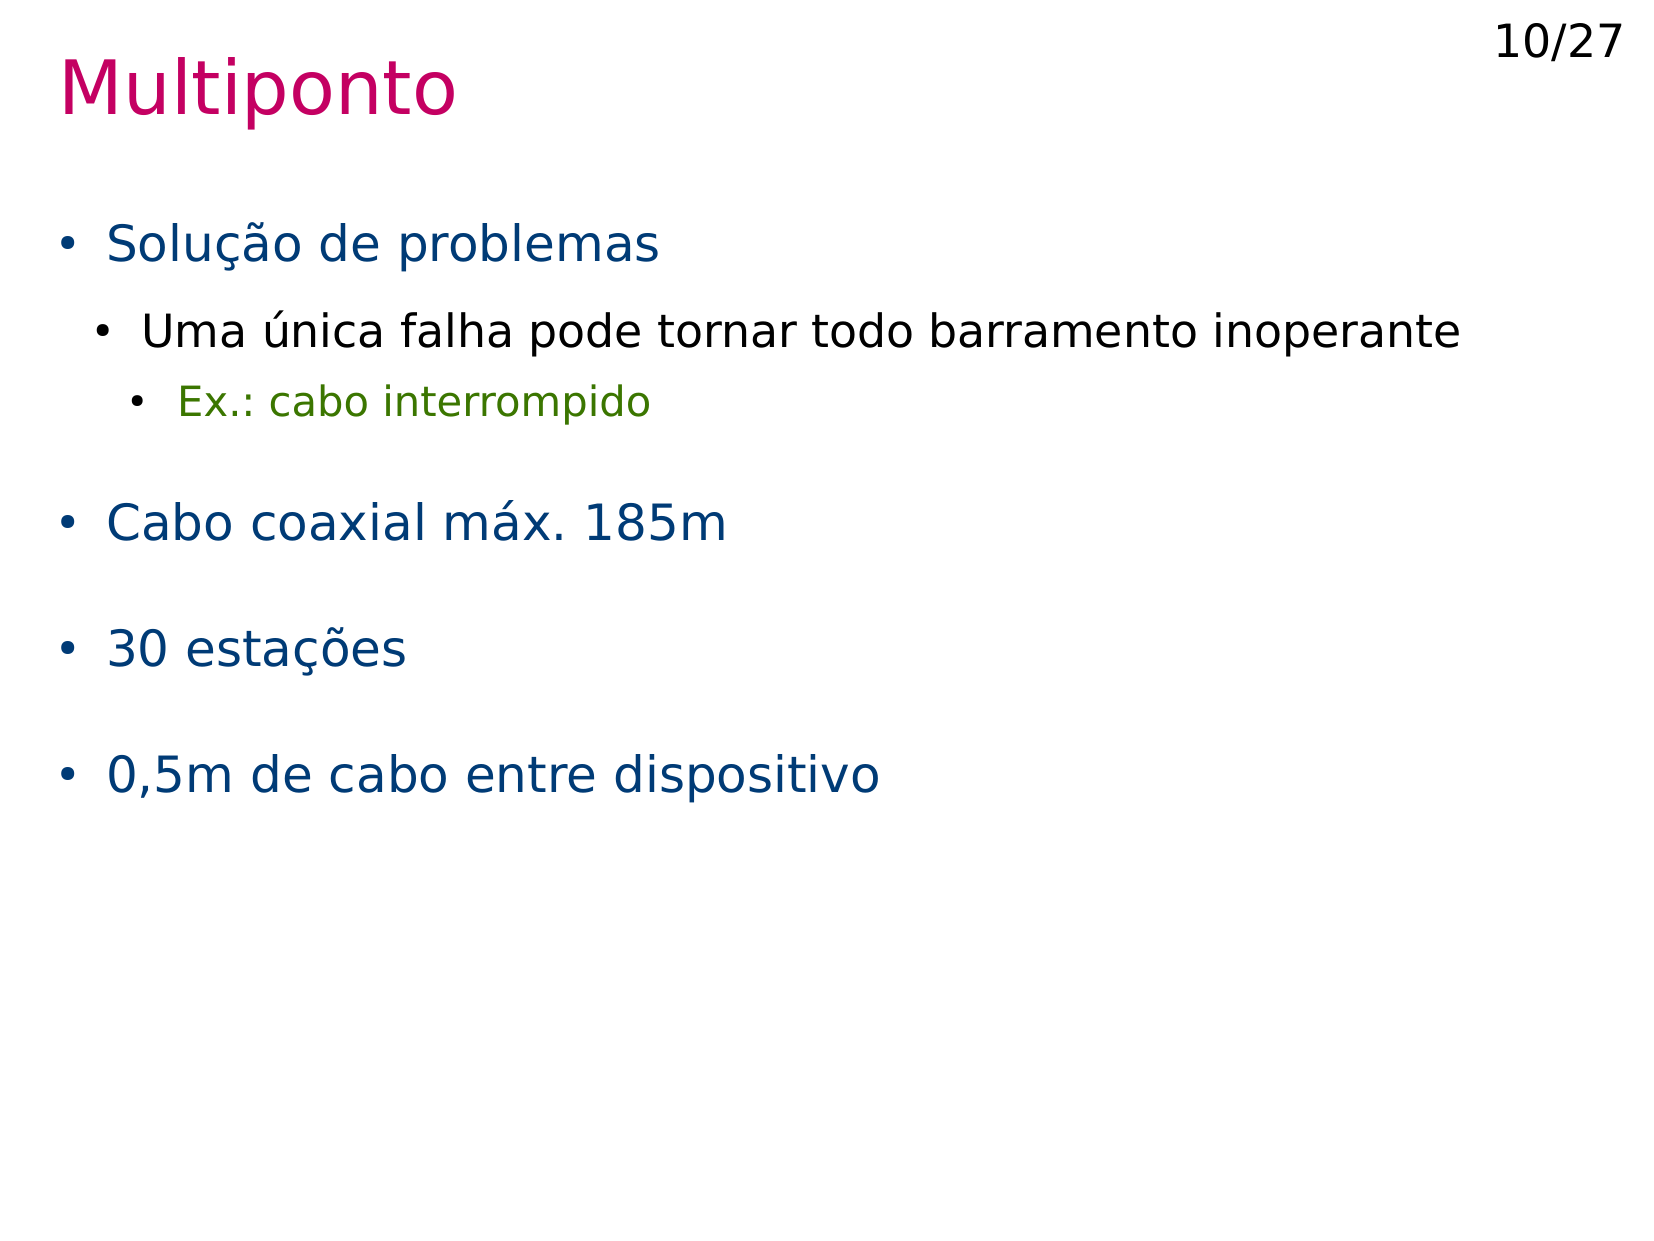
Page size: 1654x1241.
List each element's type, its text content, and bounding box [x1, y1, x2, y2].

list Solução de problemas Uma única falha pode tornar todo barramento inoperante Ex.: cabo interrompido Cabo coaxial máx. 185m 30 estações 0,5m de cabo entre dispositivo [59, 206, 1625, 1211]
title Multiponto [59, 29, 1625, 148]
